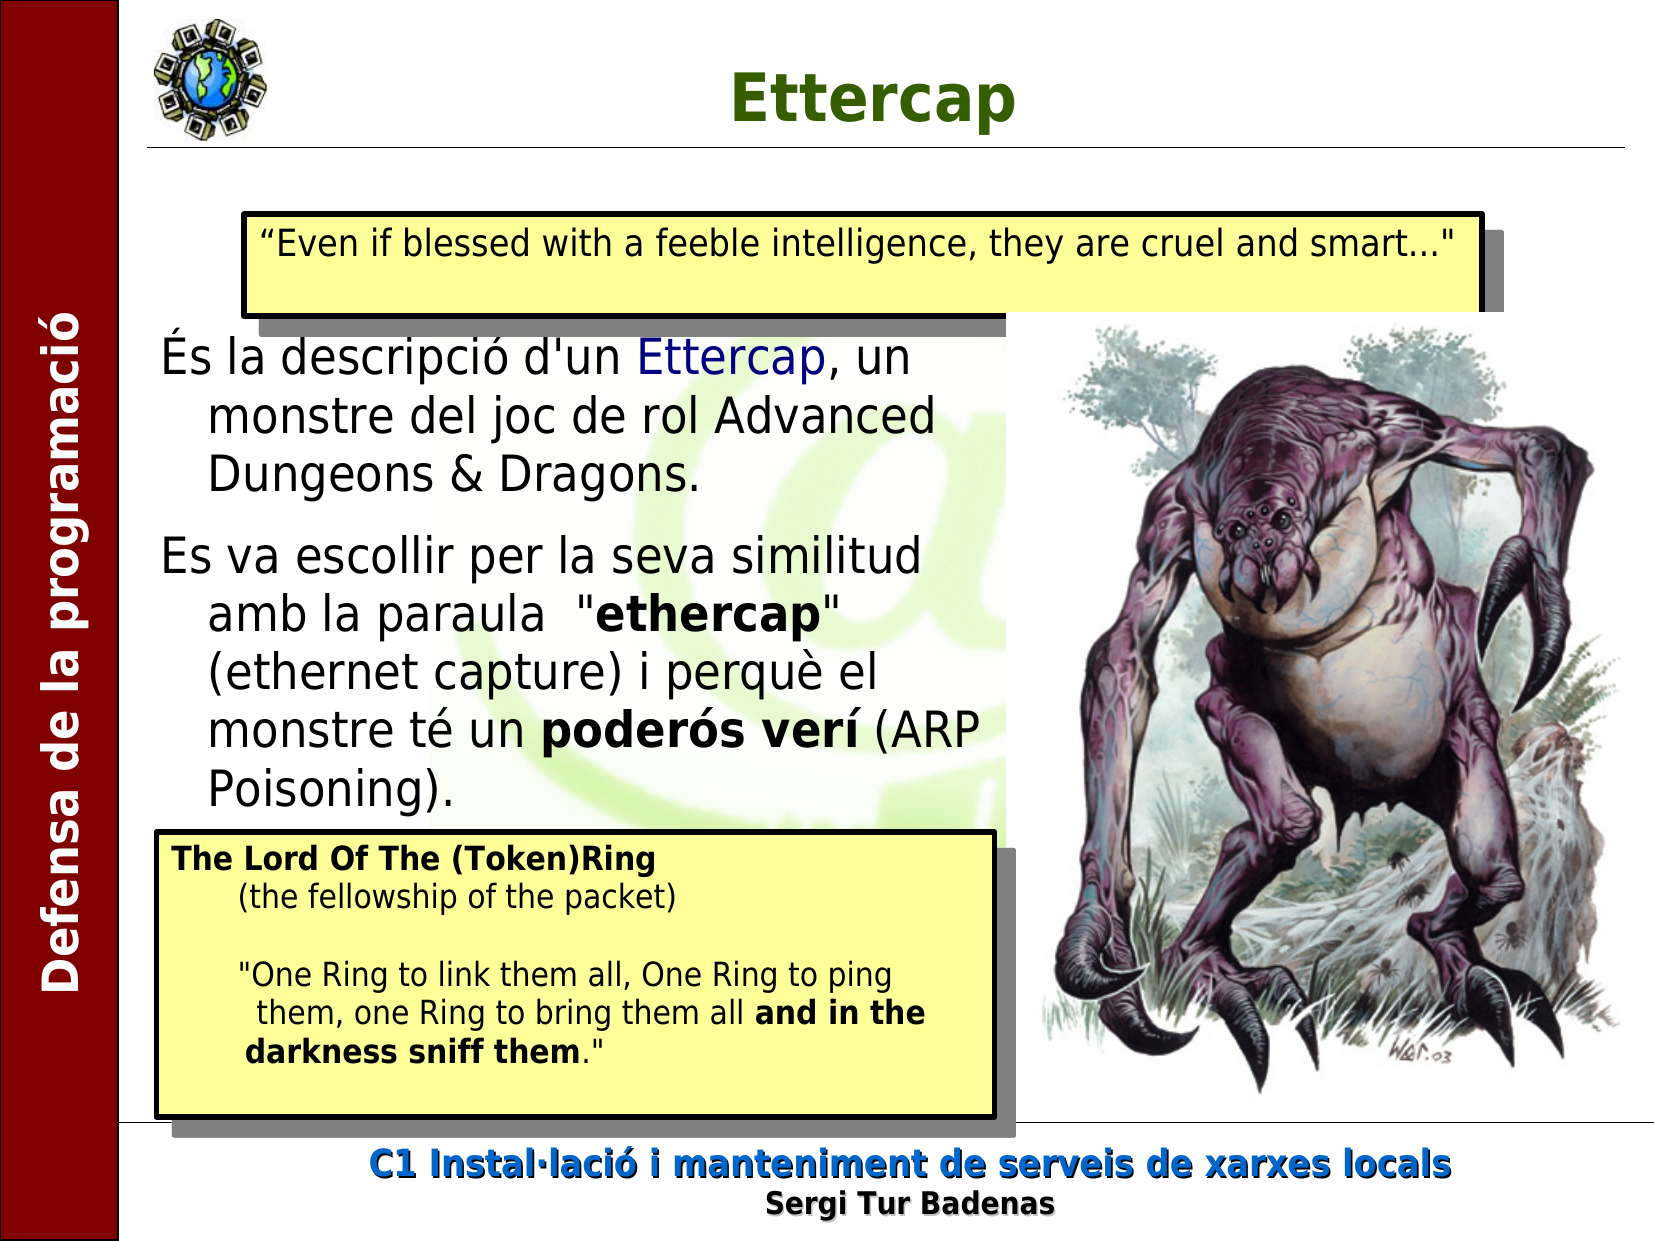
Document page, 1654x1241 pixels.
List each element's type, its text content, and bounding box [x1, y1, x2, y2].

list És la descripció d'un Ettercap, un monstre del joc de rol Advanced Dungeons & Dragons. Es va escollir per la seva similitud amb la paraula "ethercap" (ethernet capture) i perquè el monstre té un poderós verí (ARP Poisoning). [66, 231, 988, 935]
title Ettercap [129, 56, 1619, 141]
text_box The Lord Of The (Token)Ring (the fellowship of the packet) "One Ring to link them all, One Ring to ping them, one Ring to bring them all and in the darkness sniff them." [156, 832, 995, 1117]
picture [988, 312, 1646, 1115]
picture [154, 19, 268, 56]
text_box “Even if blessed with a feeble intelligence, they are cruel and smart..." [243, 214, 1483, 317]
